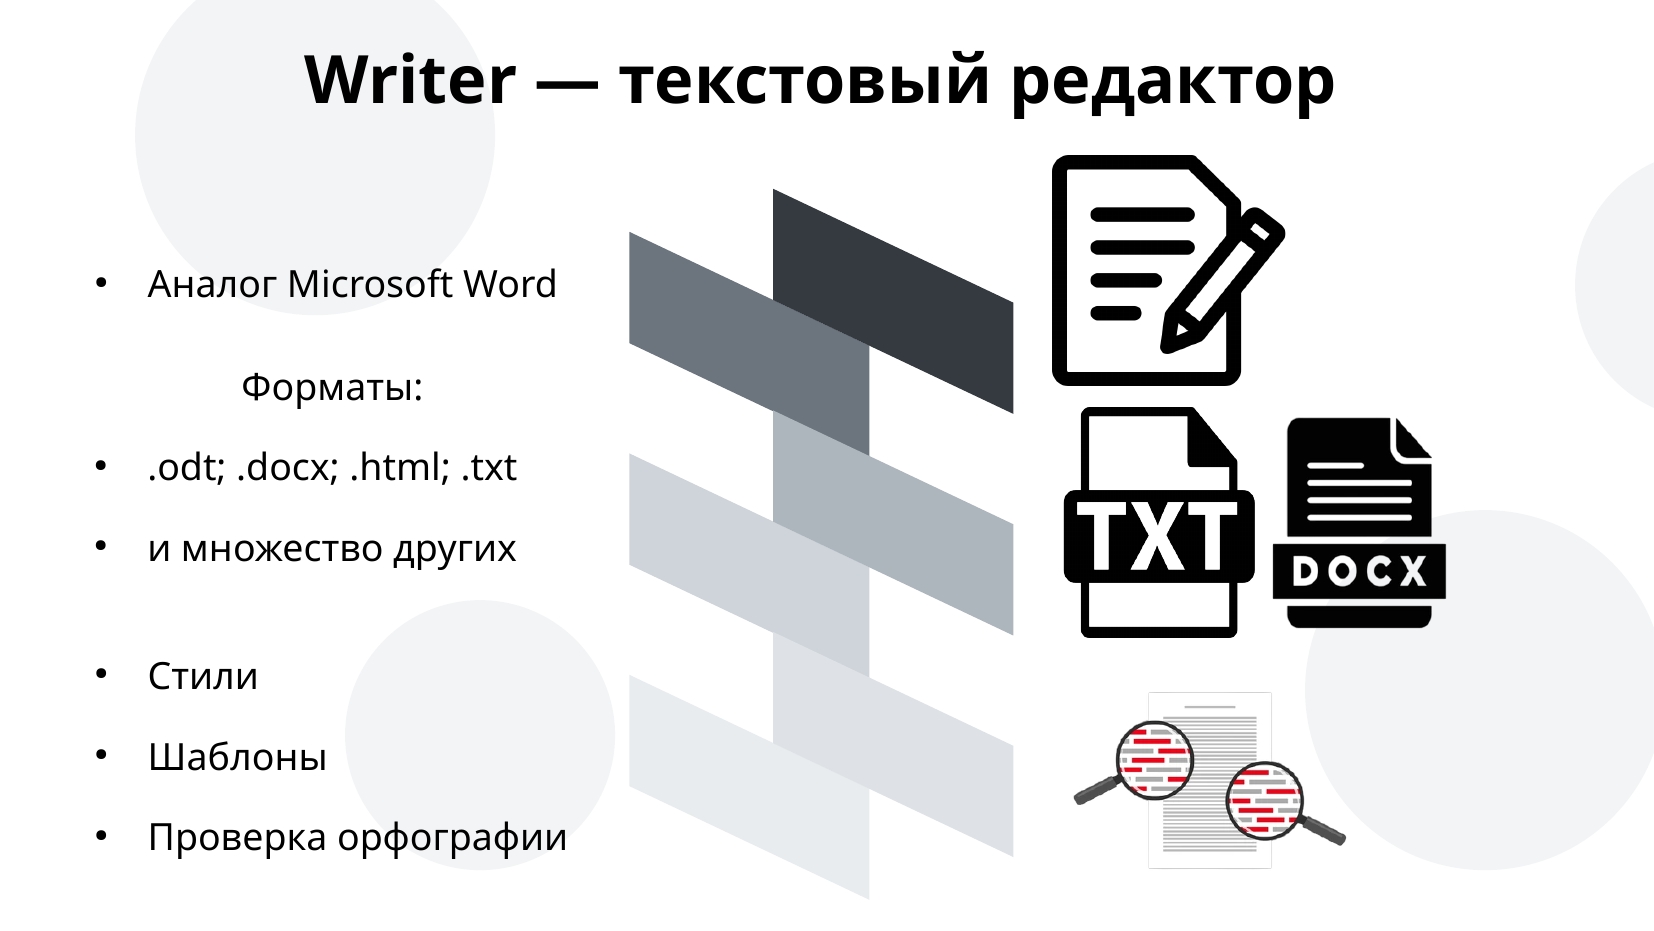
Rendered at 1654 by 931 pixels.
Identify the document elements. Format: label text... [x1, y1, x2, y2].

picture [1051, 155, 1524, 664]
list Стили Шаблоны Проверка орфографии [76, 649, 591, 880]
list Форматы: .odt; .docx; .html; .txt и множество других [40, 360, 554, 591]
picture [1051, 673, 1368, 904]
list Аналог Microsoft Word [76, 177, 591, 408]
title Writer — текстовый редактор [76, 0, 1565, 156]
